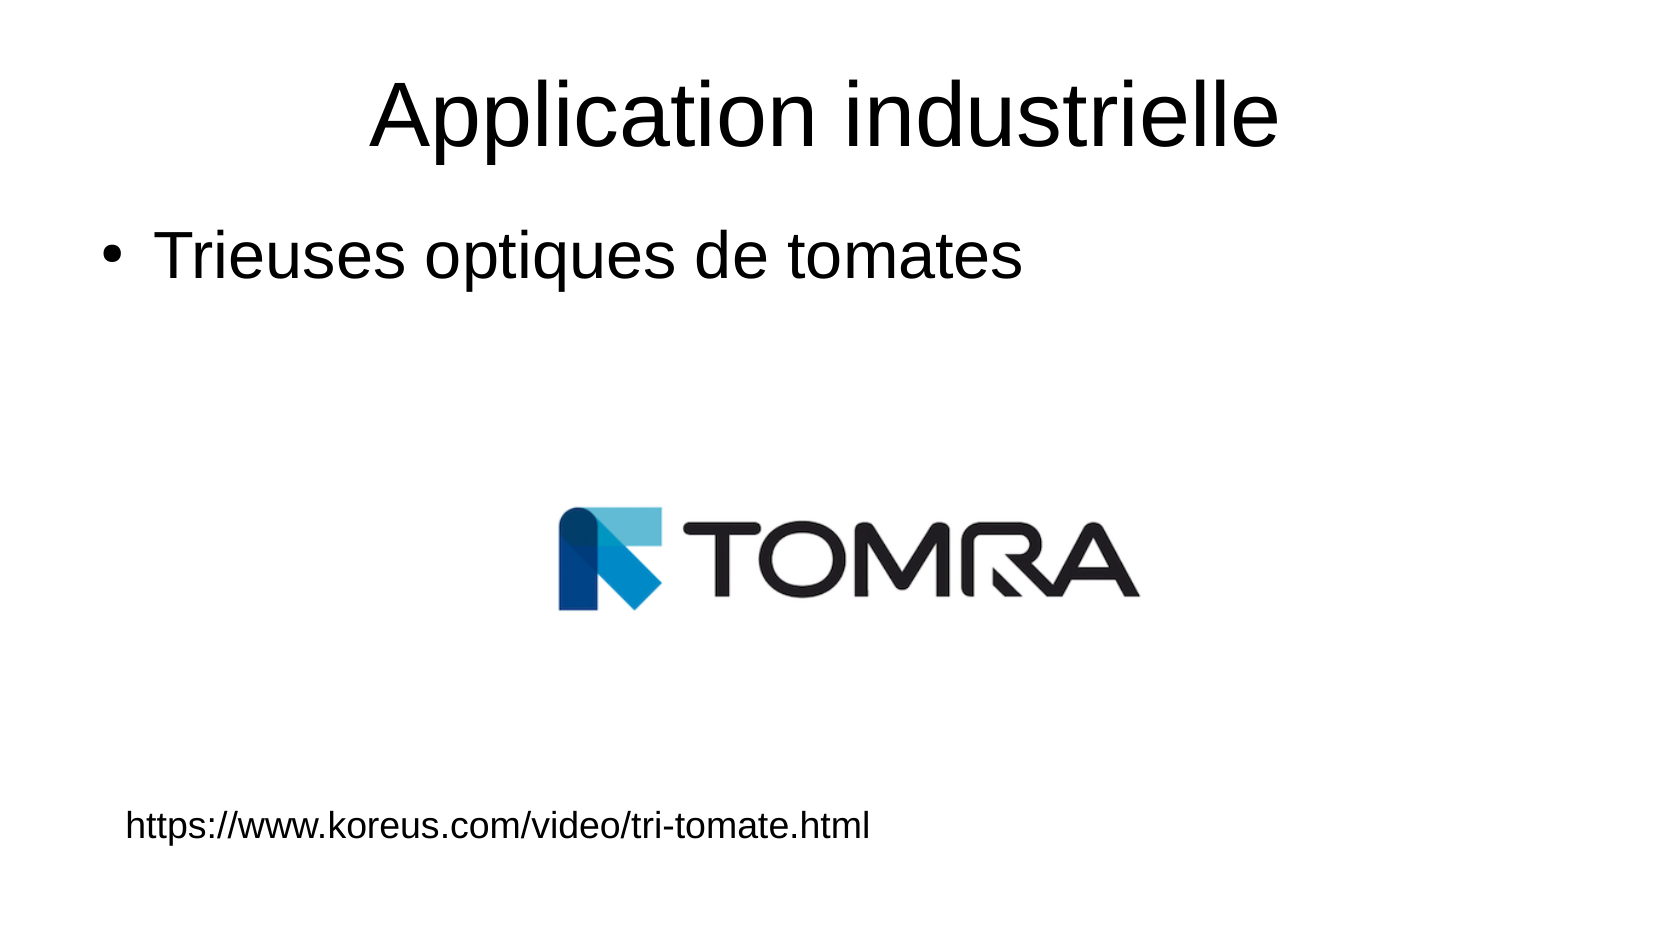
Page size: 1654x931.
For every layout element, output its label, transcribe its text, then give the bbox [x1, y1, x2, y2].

title Application industrielle [82, 37, 1571, 193]
picture [393, 324, 1300, 788]
list Trieuses optiques de tomates [82, 217, 1571, 758]
text_box https://www.koreus.com/video/tri-tomate.html [110, 797, 886, 855]
